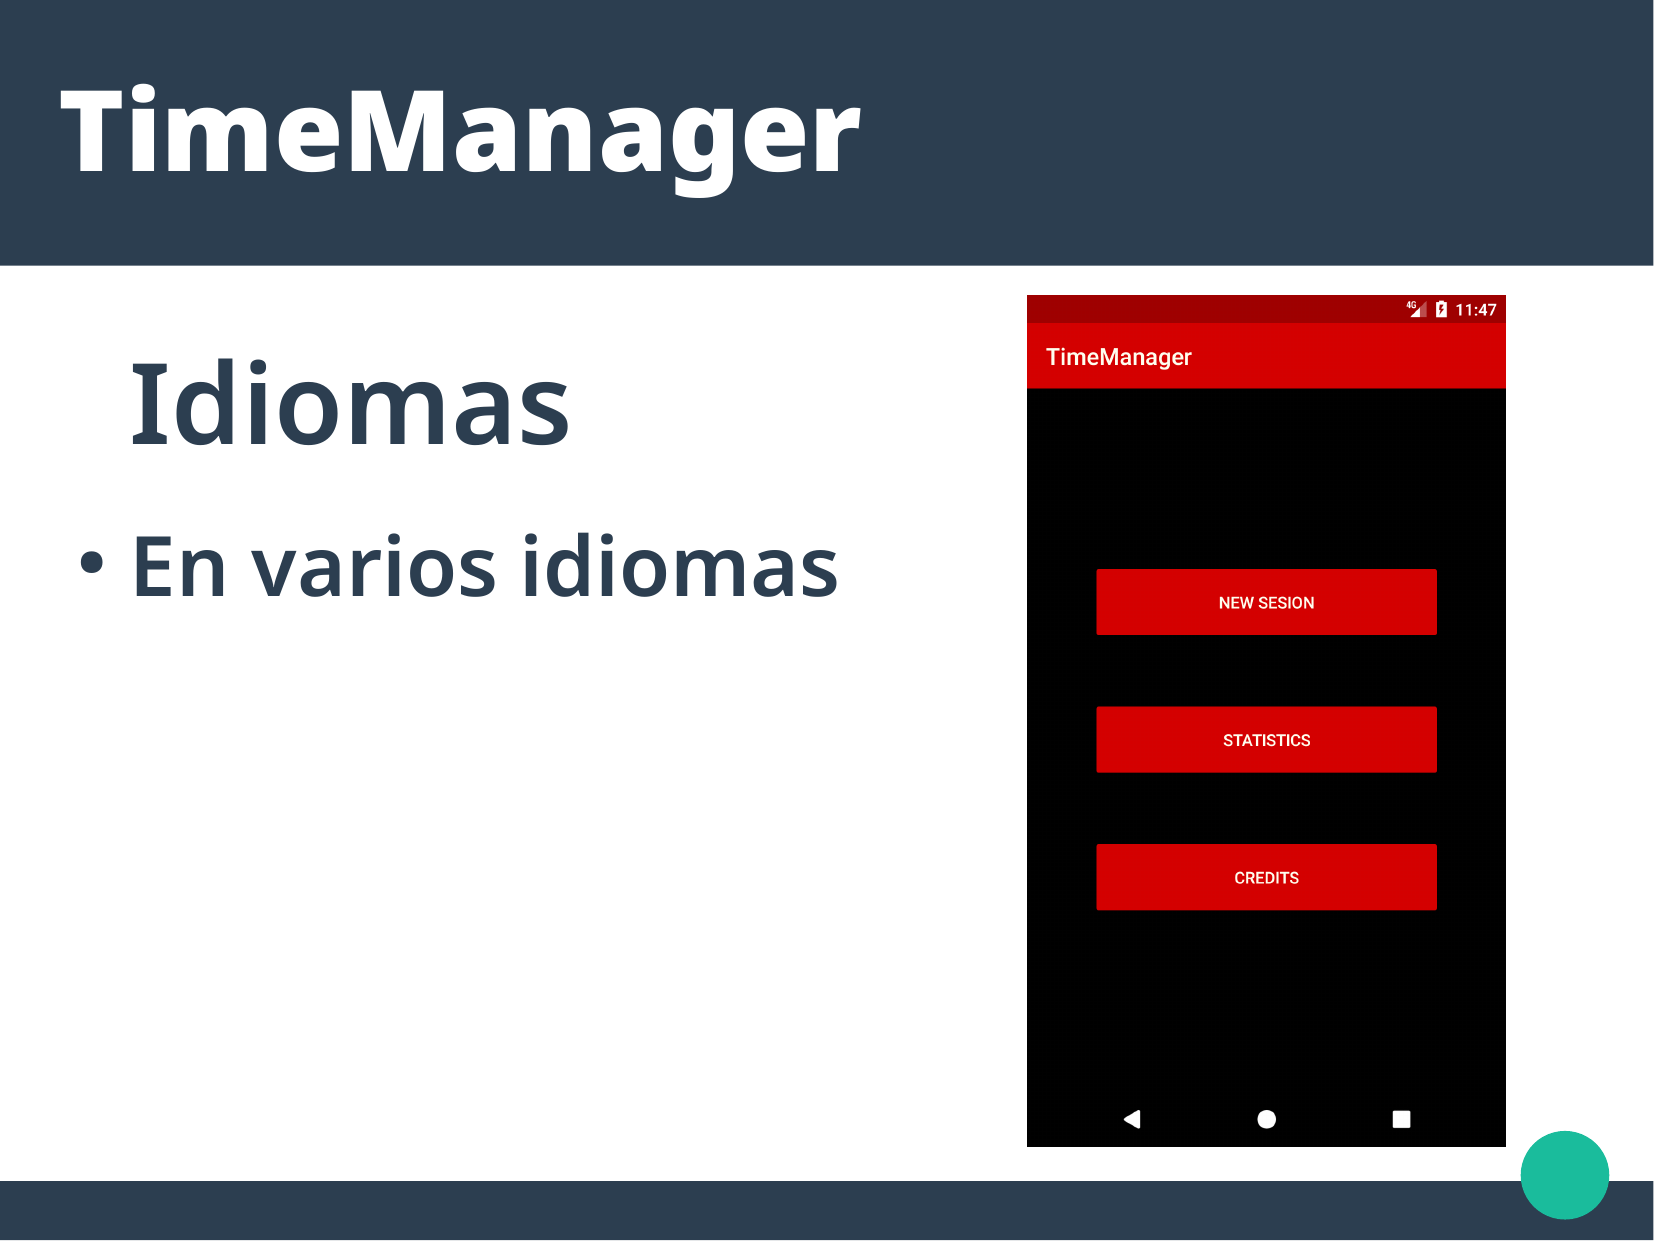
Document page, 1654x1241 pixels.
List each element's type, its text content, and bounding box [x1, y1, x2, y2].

picture [1027, 295, 1506, 1147]
list Idiomas En varios idiomas [59, 324, 1595, 1152]
title TimeManager [59, 49, 1595, 207]
